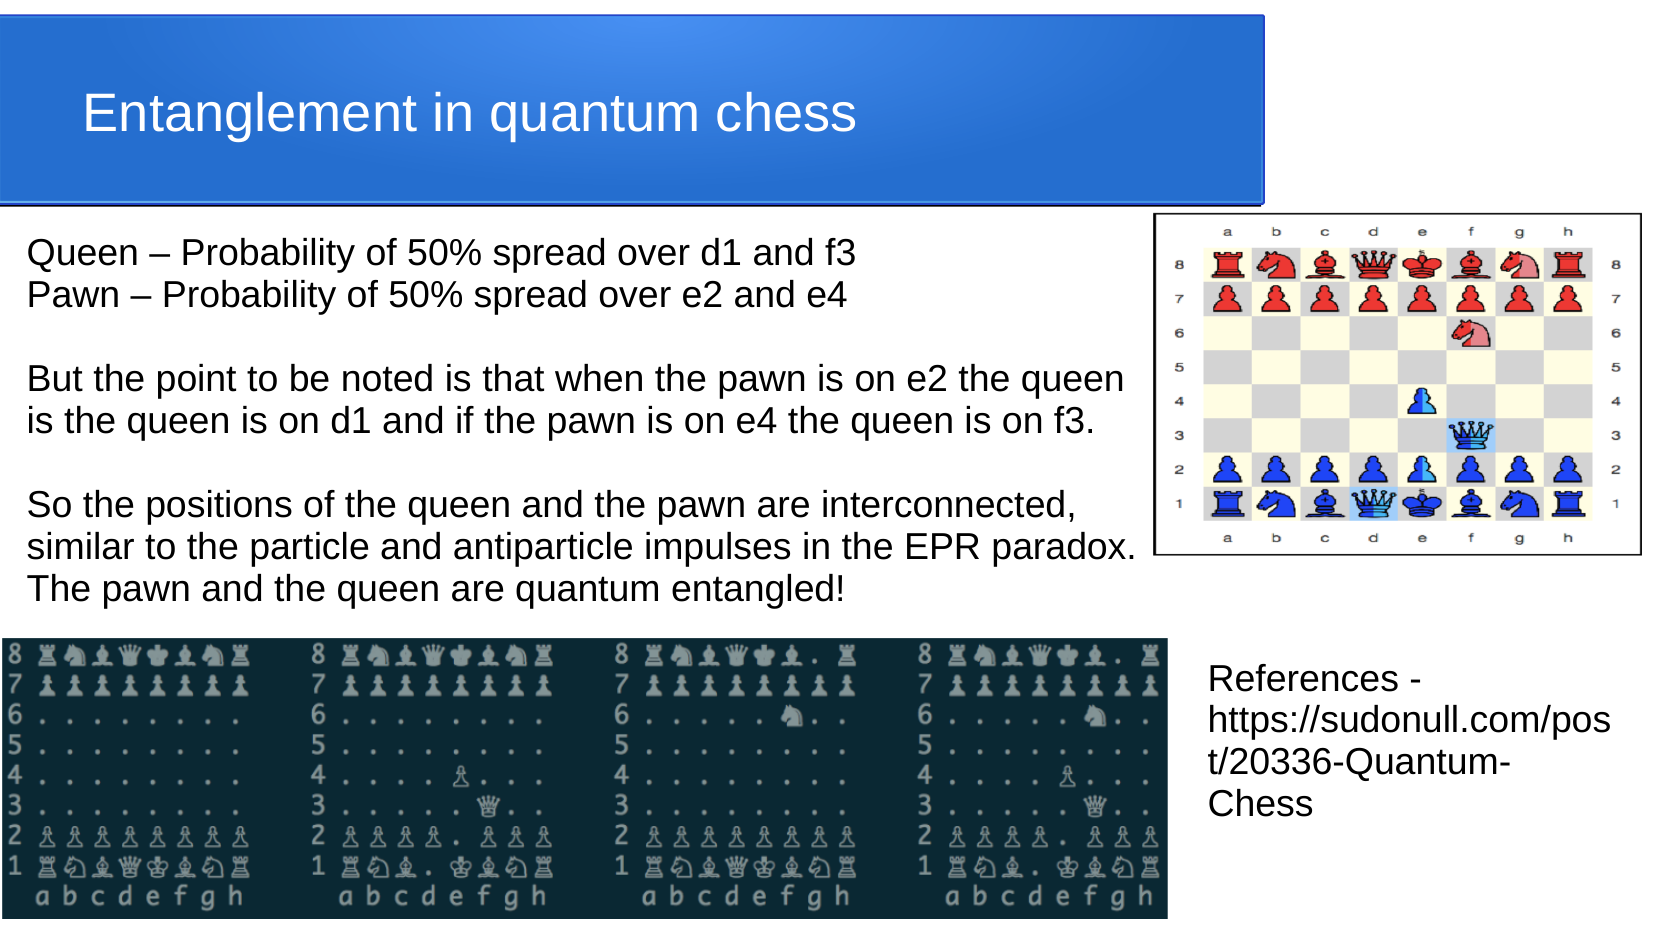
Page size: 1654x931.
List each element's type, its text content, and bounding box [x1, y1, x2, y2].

text_box References - https://sudonull.com/post/20336-Quantum-Chess [1192, 649, 1630, 833]
title Entanglement in quantum chess [82, 35, 1235, 189]
text_box Queen – Probability of 50% spread over d1 and f3 Pawn – Probability of 50% spread over e2 and e4 But the point to be noted is that when the pawn is on e2 the queen is the queen is on d1 and if the pawn is on e4 the queen is on f3. So the positions of the queen and the pawn are interconnected, similar to the particle and antiparticle impulses in the EPR paradox. The pawn and the queen are quantum entangled! [11, 224, 1170, 618]
picture [1153, 212, 1642, 556]
picture [0, 637, 1170, 919]
